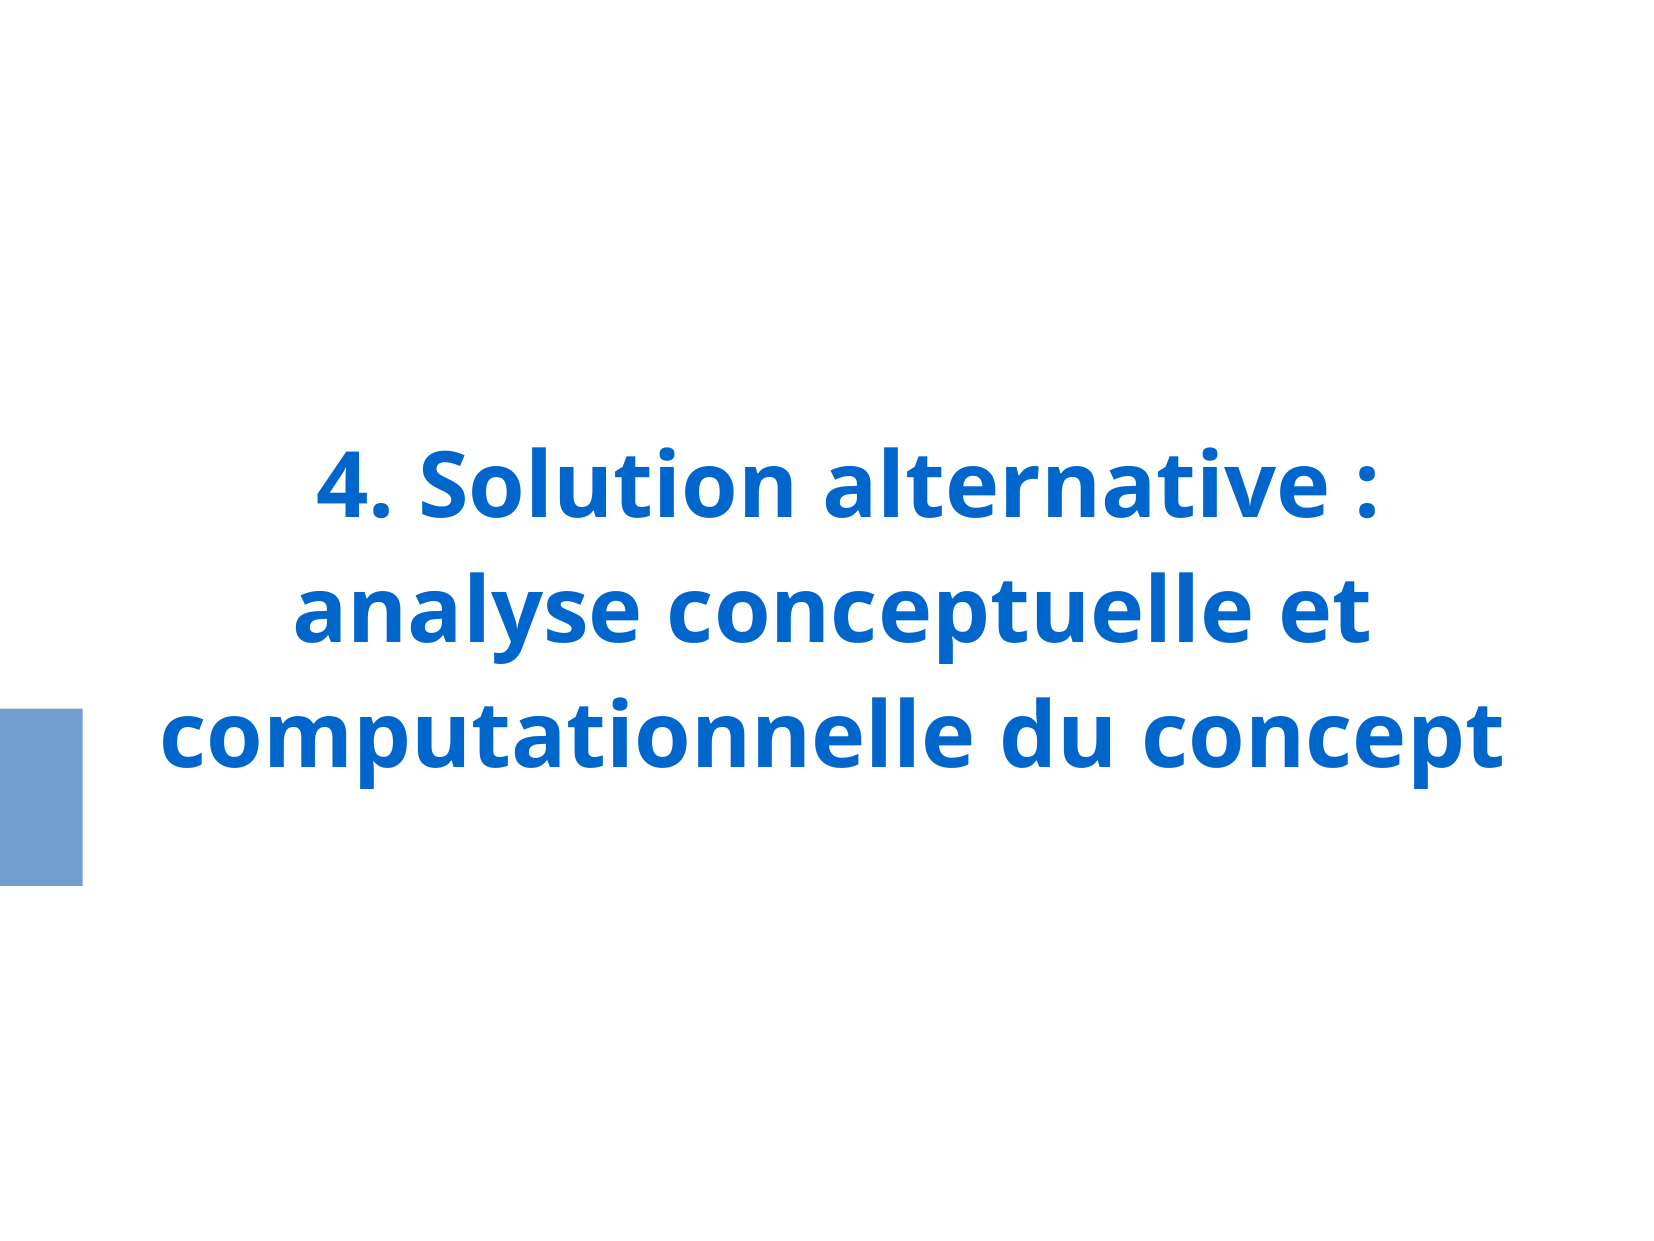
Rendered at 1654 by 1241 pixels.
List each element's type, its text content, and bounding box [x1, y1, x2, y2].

subtitle 4. Solution alternative : analyse conceptuelle et computationnelle du concept [129, 59, 1536, 1155]
